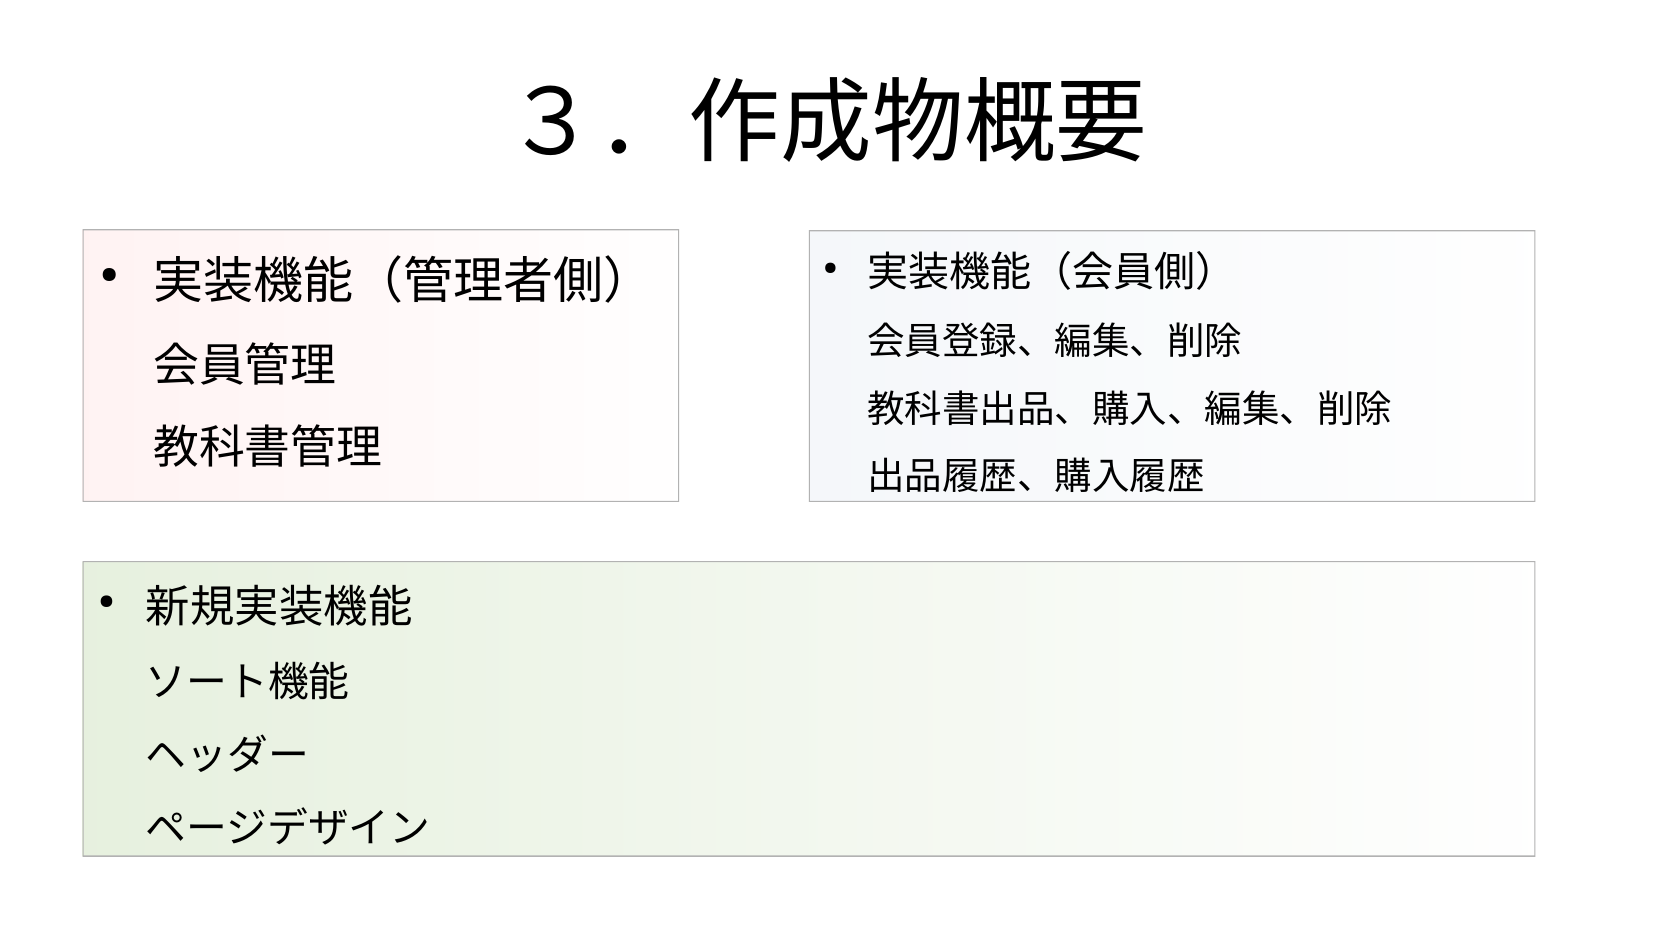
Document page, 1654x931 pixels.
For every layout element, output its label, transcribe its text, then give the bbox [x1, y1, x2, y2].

list 実装機能（管理者側） 会員管理 教科書管理 [82, 229, 680, 502]
title ３．作成物概要 [82, 37, 1571, 193]
list 新規実装機能 ソート機能 ヘッダー ページデザイン [82, 561, 1536, 857]
list 実装機能（会員側） 会員登録、編集、削除 教科書出品、購入、編集、削除 出品履歴、購入履歴 [808, 230, 1536, 502]
